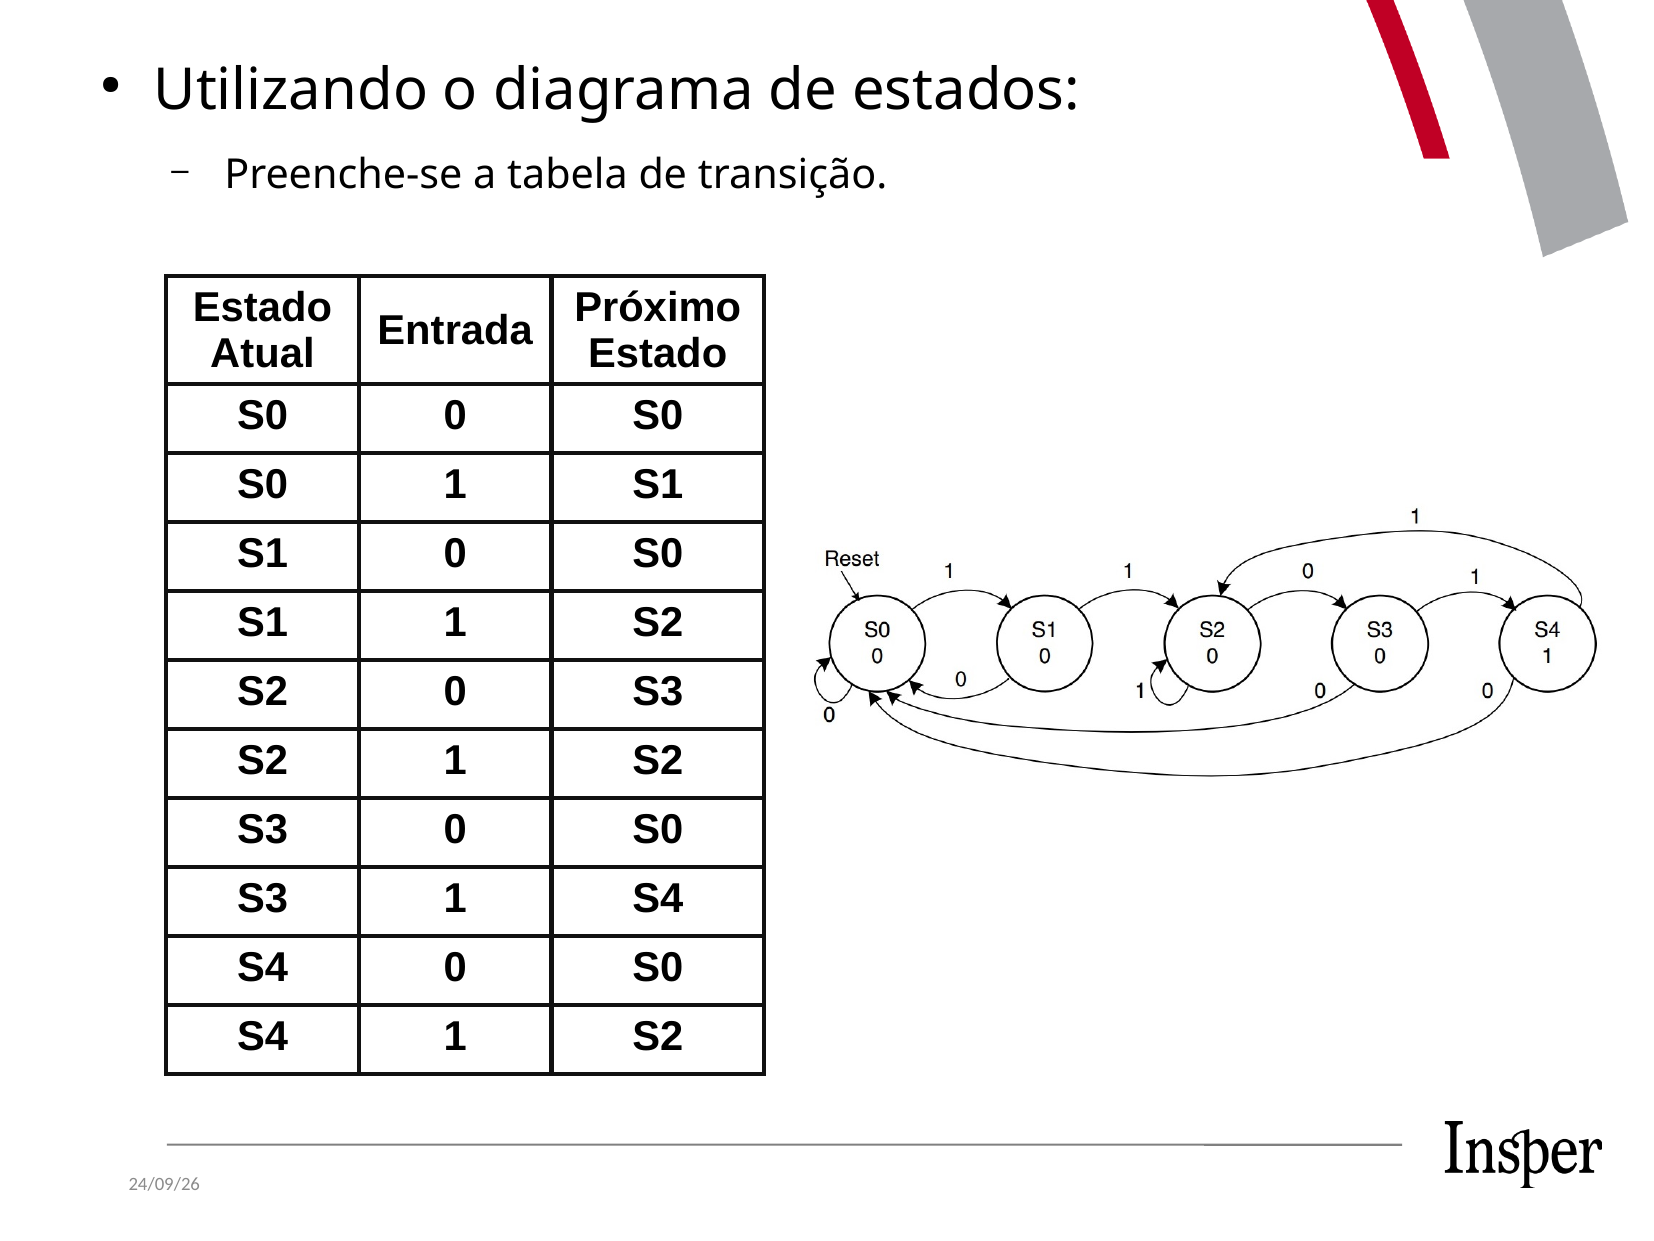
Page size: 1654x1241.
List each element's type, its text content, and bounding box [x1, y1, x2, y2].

table_cell S0 [554, 800, 762, 865]
table_cell S4 [168, 1007, 357, 1072]
table_cell S1 [554, 455, 762, 520]
table_cell S2 [168, 731, 357, 796]
table_cell S4 [168, 938, 357, 1003]
table_cell S1 [168, 524, 357, 589]
table_cell S0 [168, 455, 357, 520]
table_header Estado Atual [168, 278, 357, 382]
table_cell 0 [361, 800, 549, 865]
table_cell S3 [168, 800, 357, 865]
list Utilizando o diagrama de estados: Preenche-se a tabela de transição. [82, 59, 1571, 1123]
picture [803, 500, 1605, 786]
table_cell S0 [554, 386, 762, 451]
table_cell 0 [361, 938, 549, 1003]
table_cell S1 [168, 593, 357, 658]
table_cell 1 [361, 731, 549, 796]
table_cell 1 [361, 869, 549, 934]
table_cell S2 [554, 593, 762, 658]
table_cell 0 [361, 524, 549, 589]
table_header Entrada [361, 278, 549, 382]
table_cell S0 [554, 938, 762, 1003]
table_cell 0 [361, 662, 549, 727]
table_cell 1 [361, 593, 549, 658]
table_cell S4 [554, 869, 762, 934]
table_cell 1 [361, 1007, 549, 1072]
table_cell 1 [361, 455, 549, 520]
table_cell S0 [554, 524, 762, 589]
table_header Próximo Estado [554, 278, 762, 382]
table_cell 0 [361, 386, 549, 451]
table_cell S0 [168, 386, 357, 451]
table_cell S2 [554, 731, 762, 796]
table_cell S2 [168, 662, 357, 727]
table_cell S3 [168, 869, 357, 934]
table_cell S2 [554, 1007, 762, 1072]
table_cell S3 [554, 662, 762, 727]
